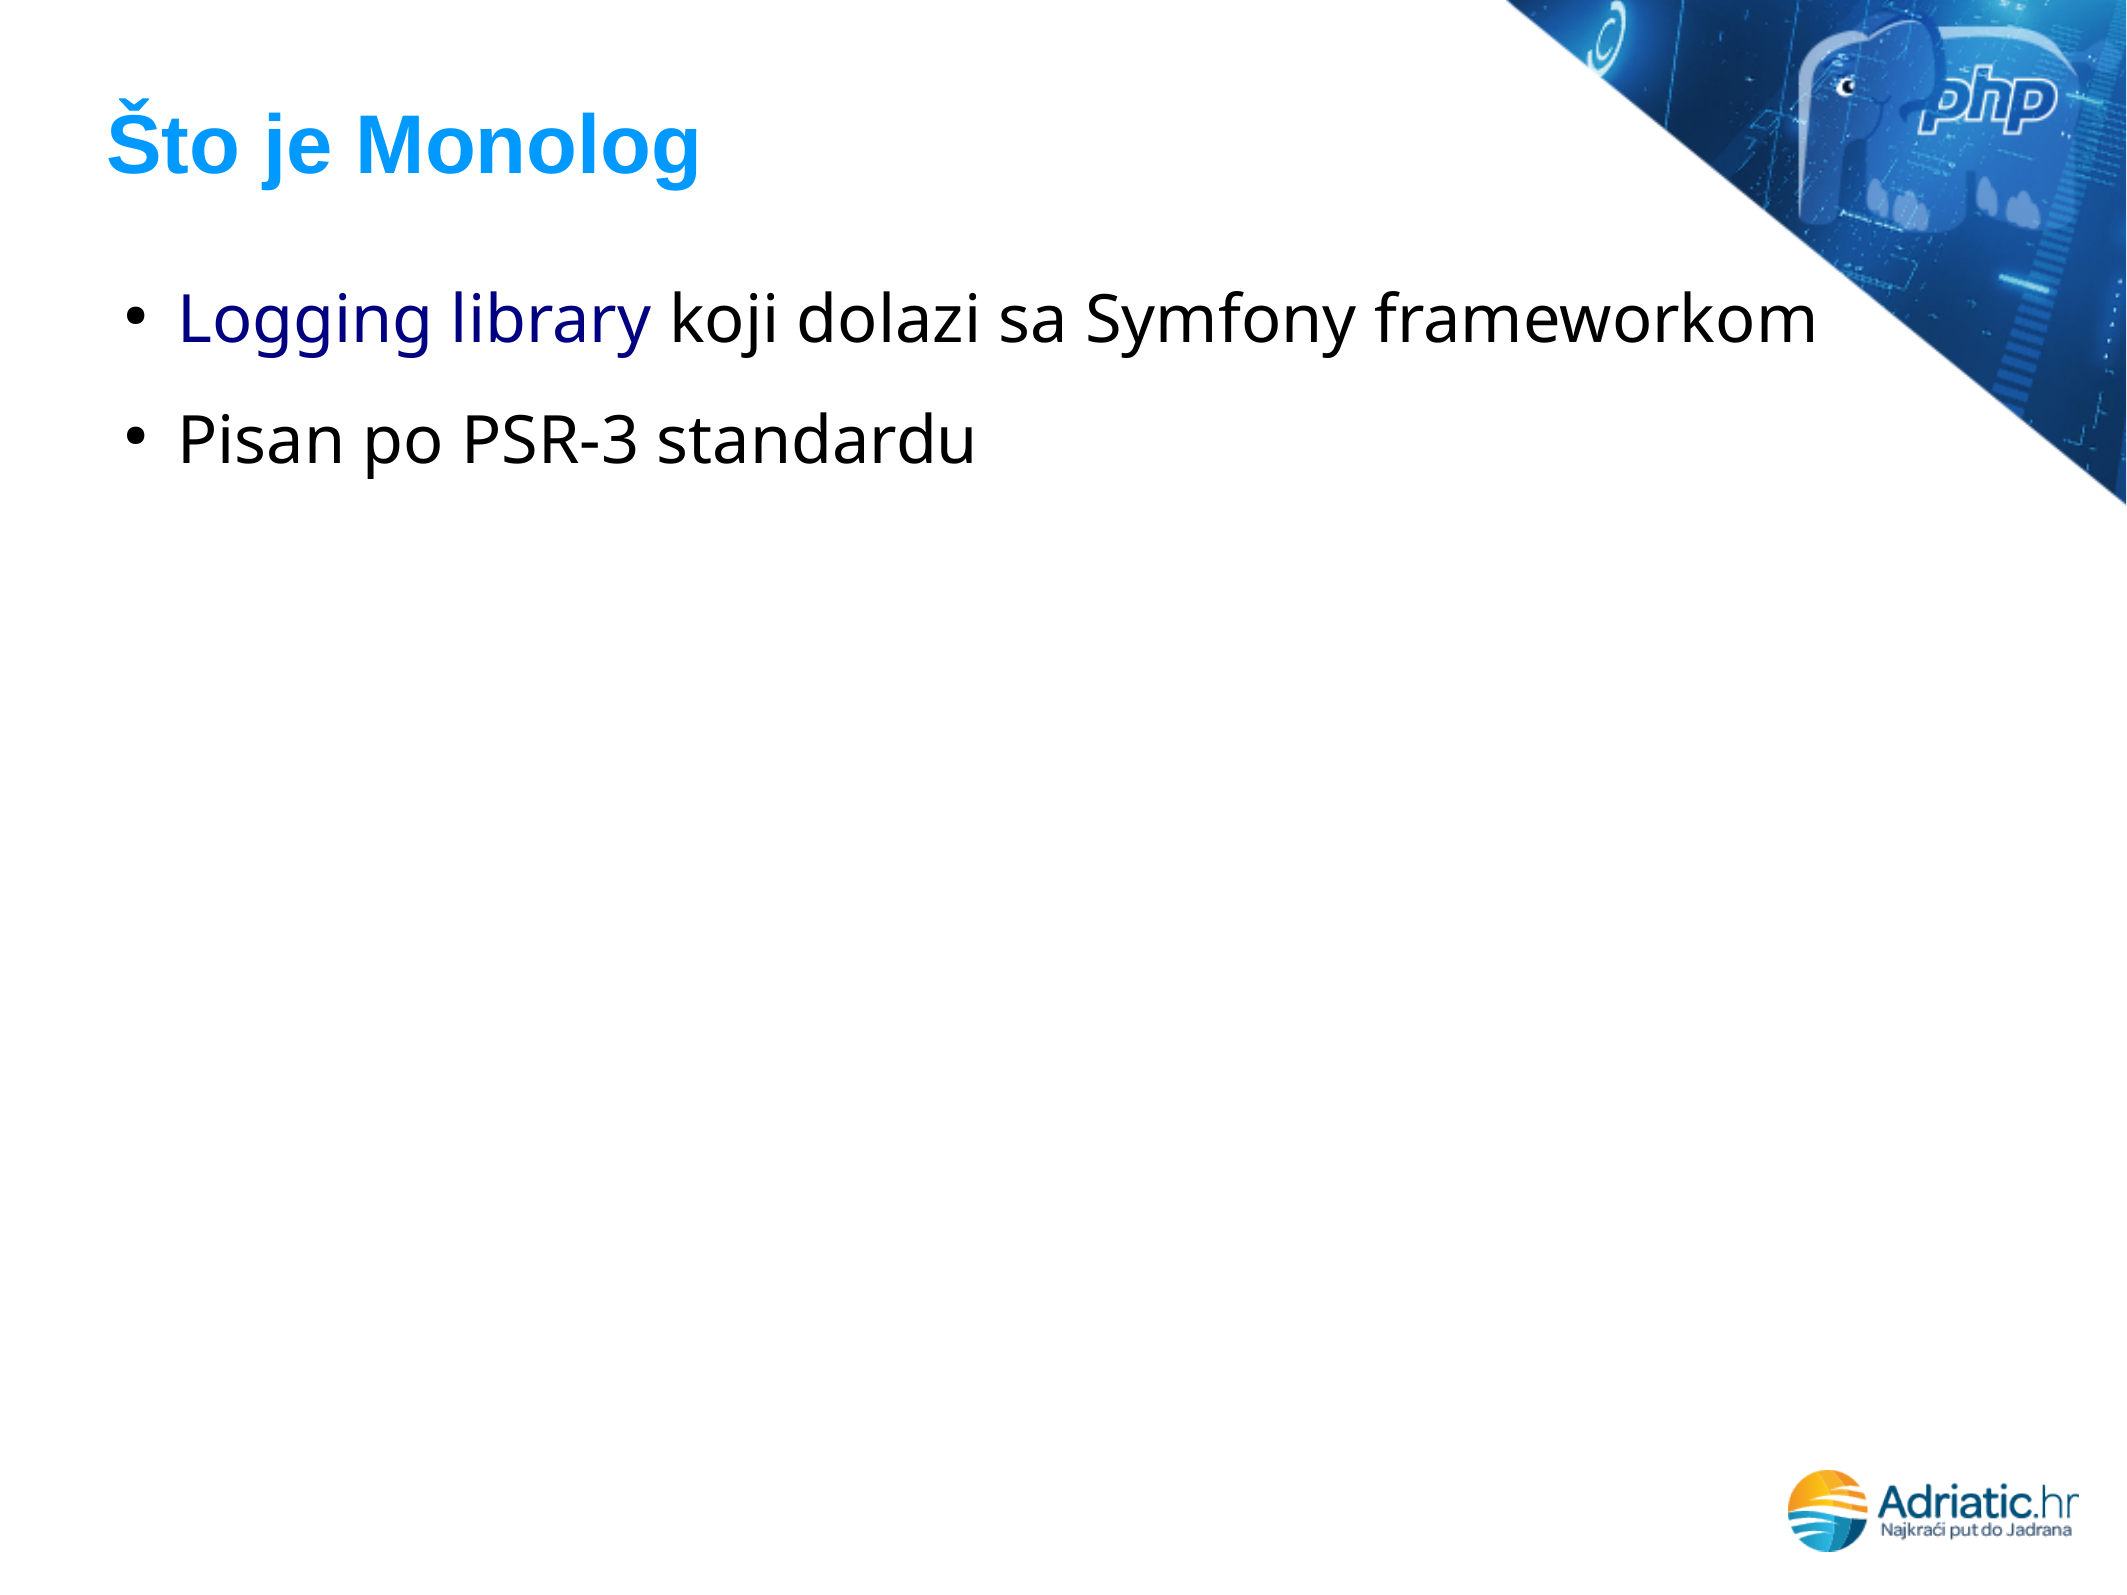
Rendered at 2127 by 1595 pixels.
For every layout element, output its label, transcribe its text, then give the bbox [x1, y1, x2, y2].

title Što je Monolog [106, 70, 1630, 219]
picture [1505, 0, 2127, 625]
picture [1788, 1470, 2079, 1552]
list Logging library koji dolazi sa Symfony frameworkom Pisan po PSR-3 standardu [106, 271, 2020, 1453]
